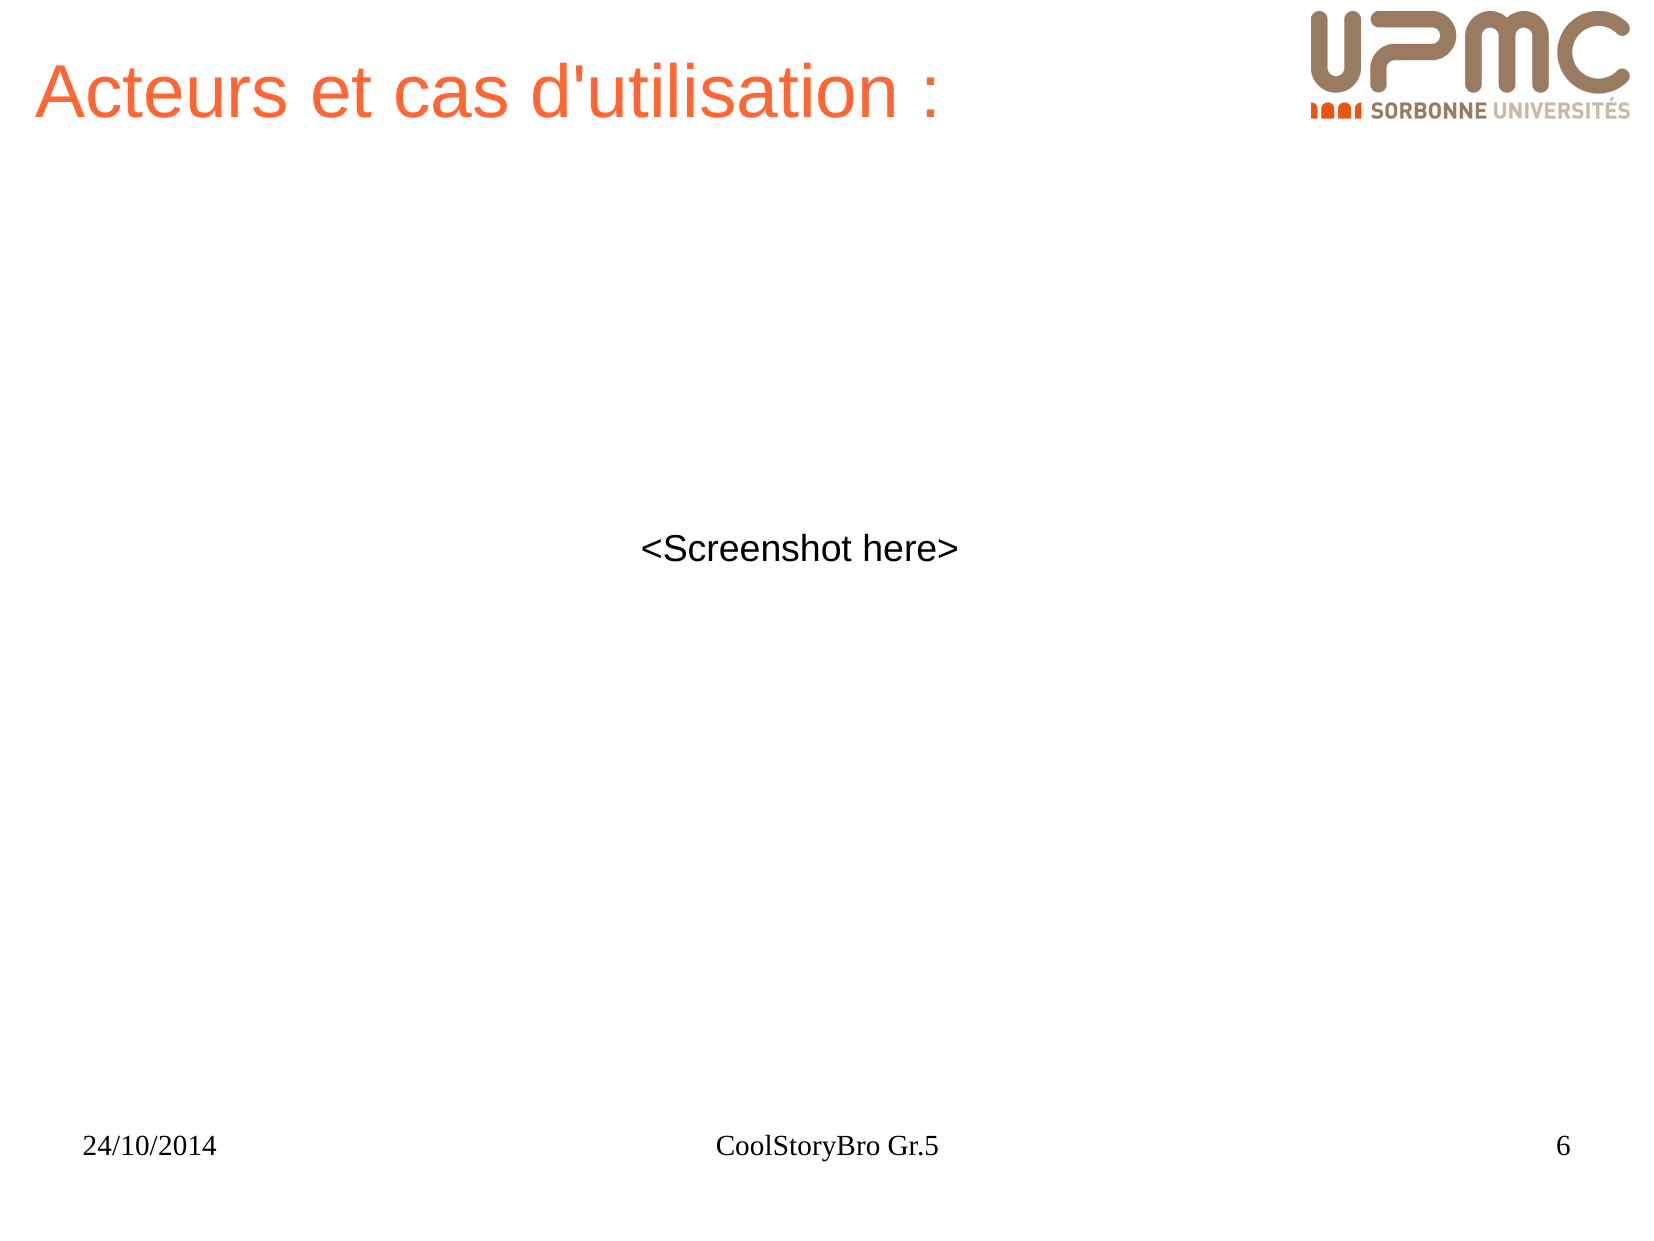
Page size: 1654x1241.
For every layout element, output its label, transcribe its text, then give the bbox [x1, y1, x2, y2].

text_box <Screenshot here> [625, 519, 975, 577]
picture [1311, 11, 1630, 120]
title Acteurs et cas d'utilisation : [35, 23, 1241, 160]
